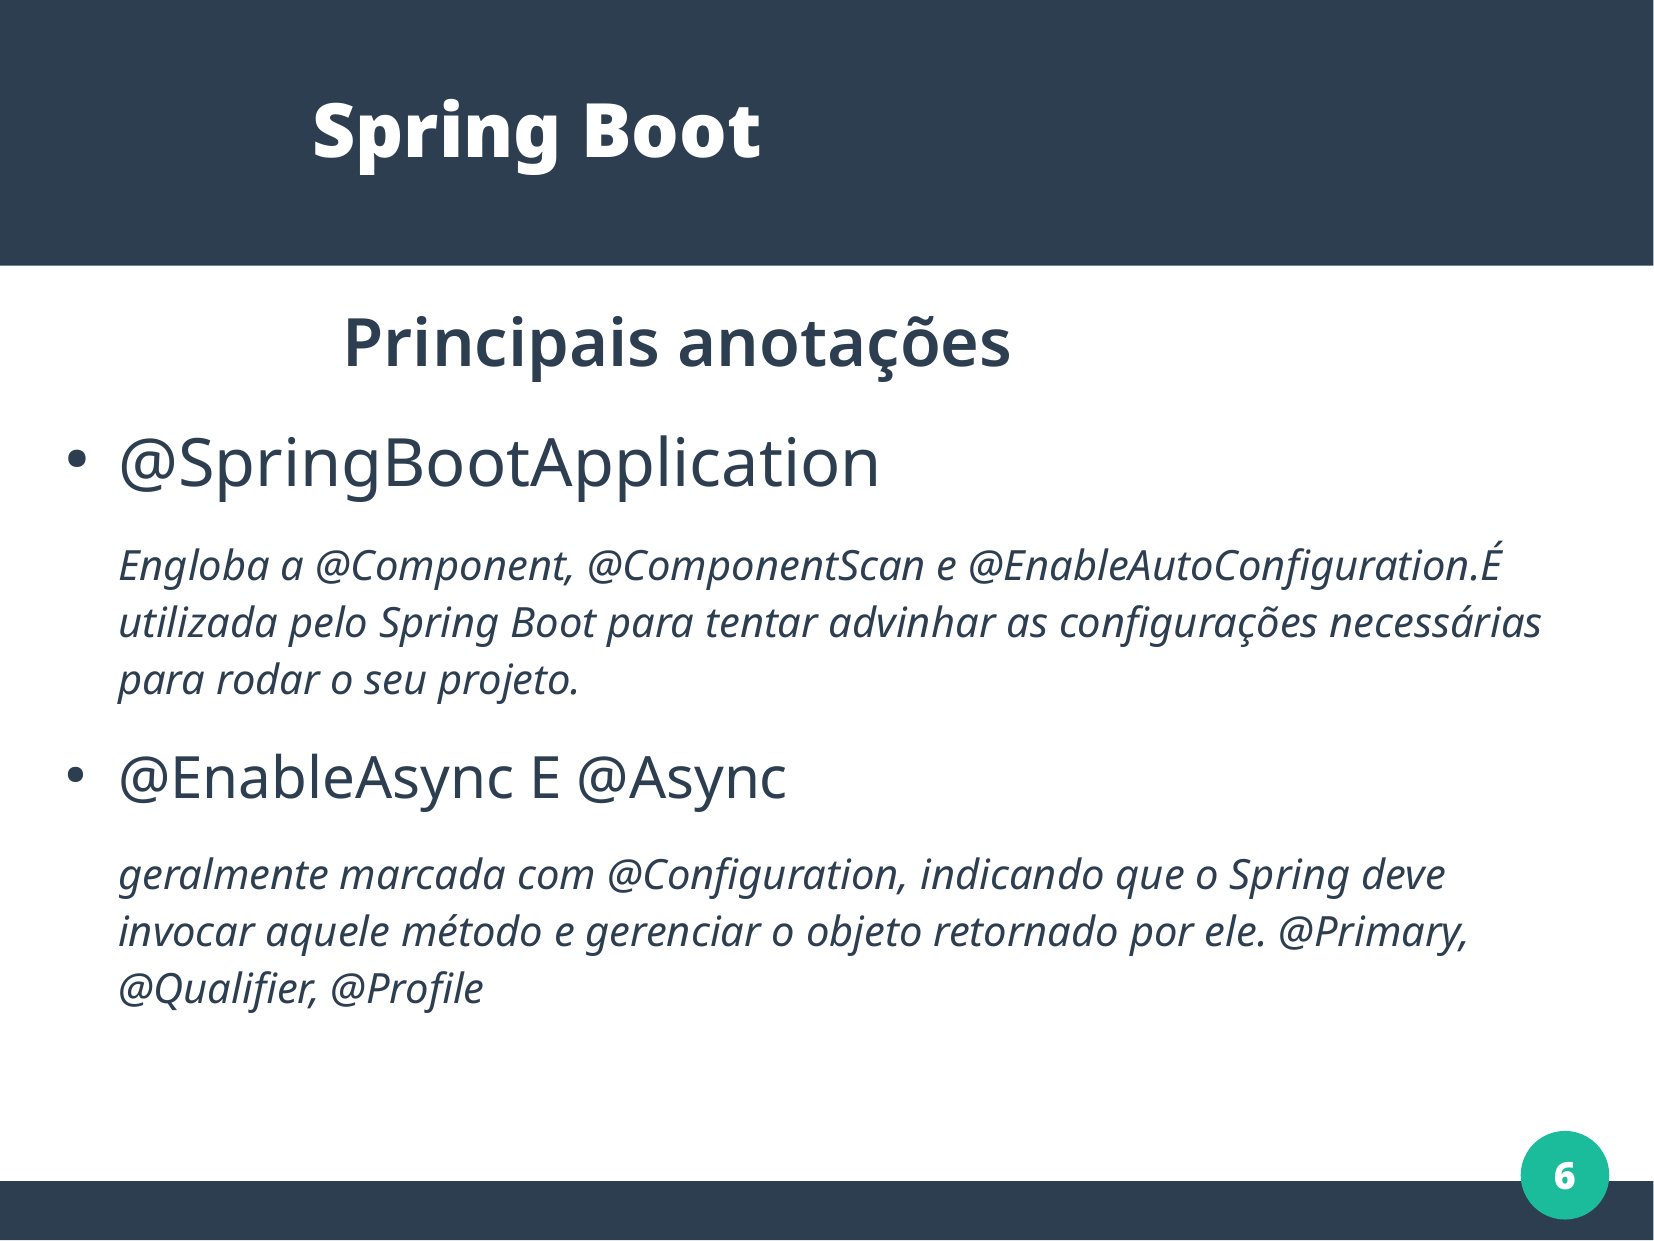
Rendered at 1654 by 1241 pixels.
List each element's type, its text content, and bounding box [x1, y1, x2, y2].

list Principais anotações @SpringBootApplication Engloba a @Component, @ComponentScan e @EnableAutoConfiguration.É utilizada pelo Spring Boot para tentar advinhar as configurações necessárias para rodar o seu projeto. @EnableAsync E @Async geralmente marcada com @Configuration, indicando que o Spring deve invocar aquele método e gerenciar o objeto retornado por ele. @Primary, @Qualifier, @Profile [47, 295, 1583, 1123]
title Spring Boot [59, 49, 1595, 207]
